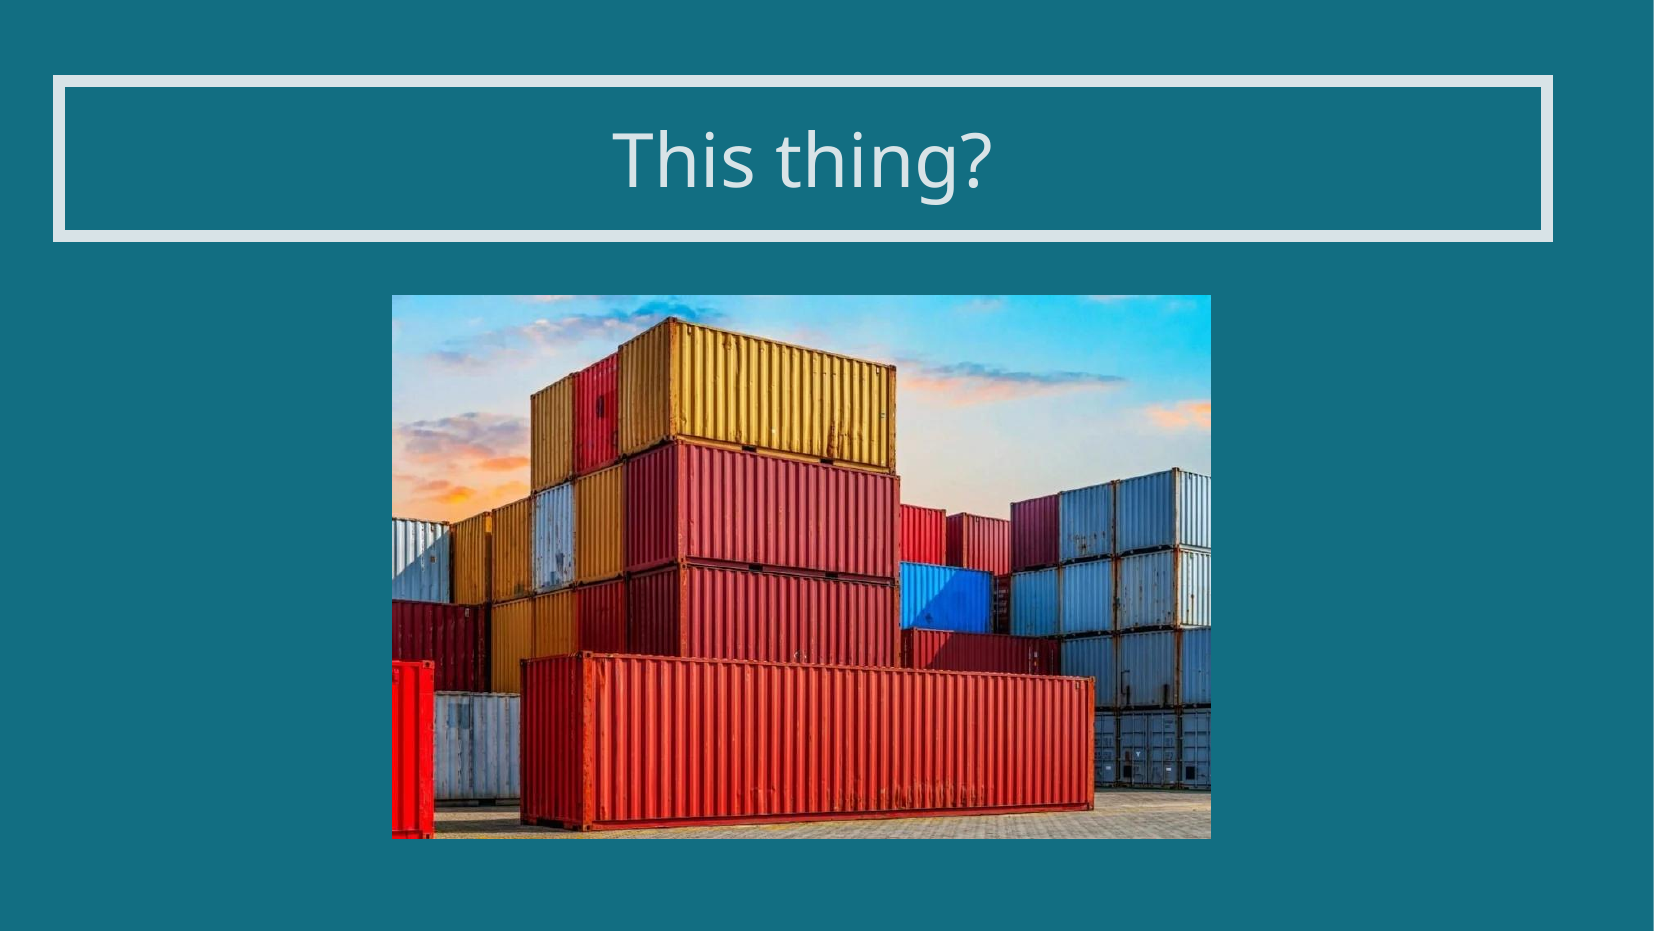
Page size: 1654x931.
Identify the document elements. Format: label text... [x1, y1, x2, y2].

title This thing? [59, 80, 1548, 237]
picture [0, 0, 1654, 931]
